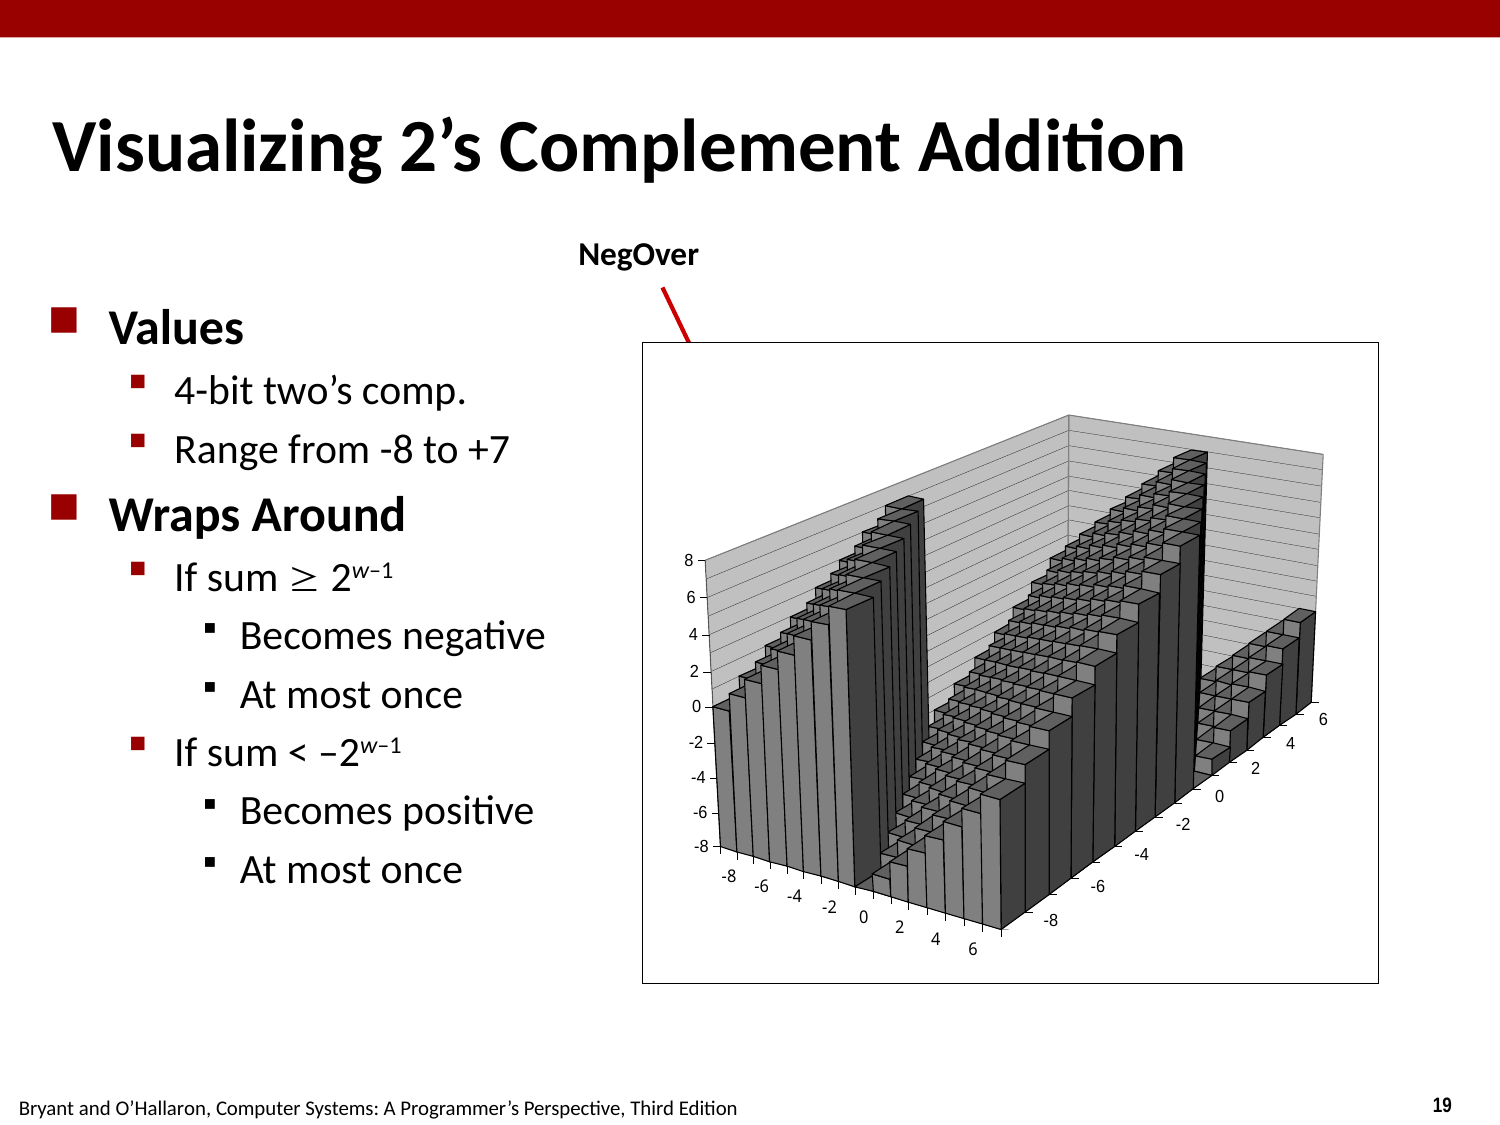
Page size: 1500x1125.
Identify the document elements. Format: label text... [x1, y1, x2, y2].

list Values 4-bit two’s comp. Range from -8 to +7 Wraps Around If sum  2w–1 Becomes negative At most once If sum < –2w–1 Becomes positive At most once [37, 287, 588, 1041]
title Visualizing 2’s Complement Addition [37, 96, 1348, 188]
picture [637, 337, 1386, 990]
text_box NegOver [563, 224, 715, 280]
